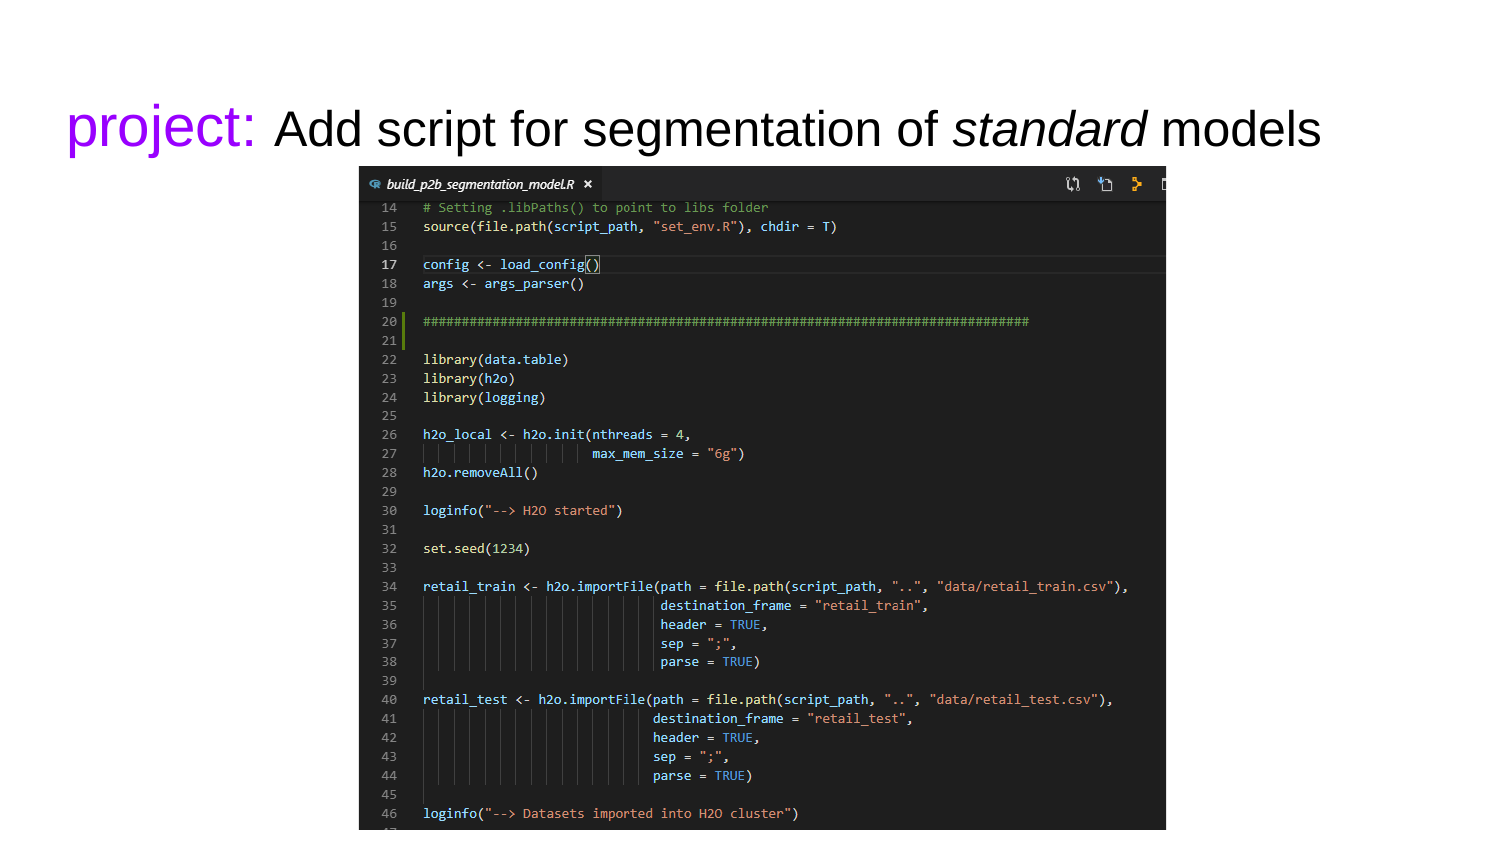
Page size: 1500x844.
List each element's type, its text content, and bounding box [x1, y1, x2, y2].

title project: Add script for segmentation of standard models [51, 72, 1449, 167]
picture [358, 166, 1167, 830]
